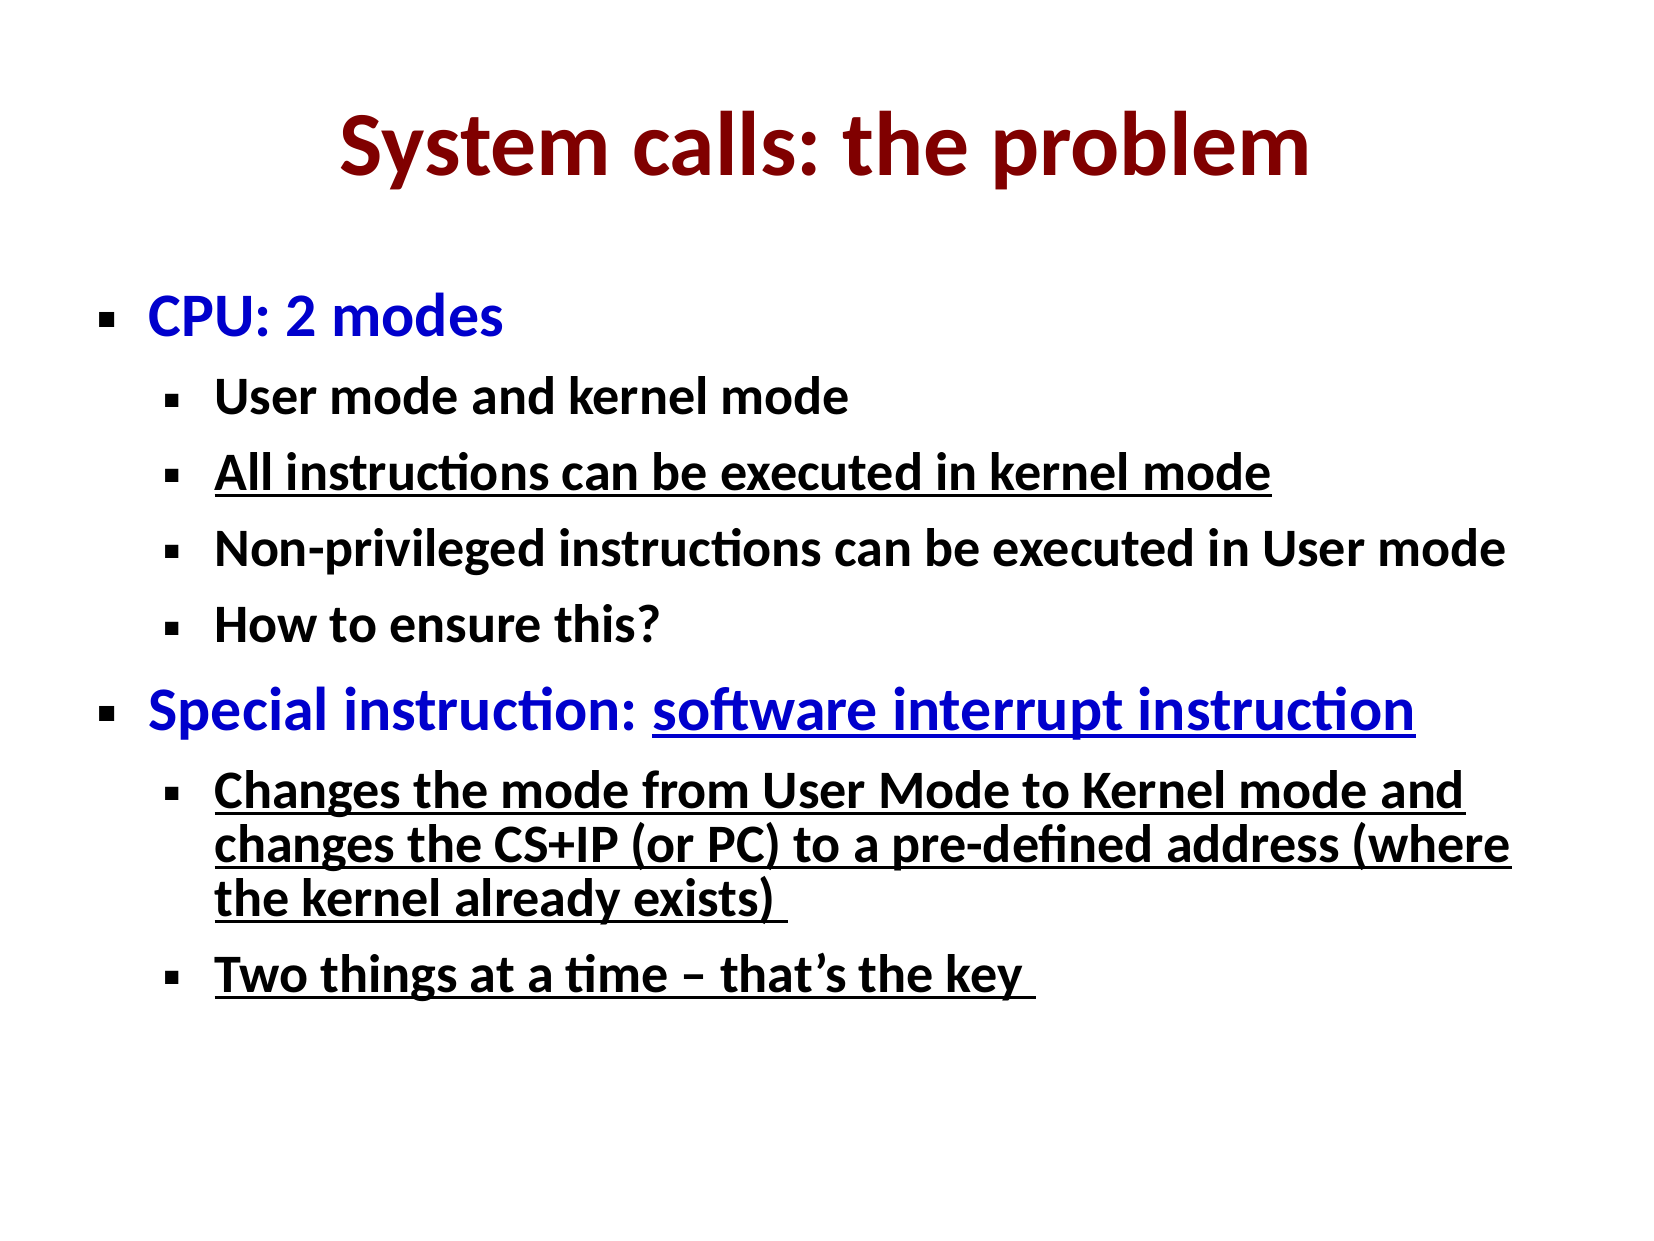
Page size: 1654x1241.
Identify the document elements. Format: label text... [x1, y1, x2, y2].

title System calls: the problem [82, 49, 1571, 257]
list CPU: 2 modes User mode and kernel mode All instructions can be executed in kernel mode Non-privileged instructions can be executed in User mode How to ensure this? Special instruction: software interrupt instruction Changes the mode from User Mode to Kernel mode and changes the CS+IP (or PC) to a pre-defined address (where the kernel already exists) Two things at a time – that’s the key [82, 290, 1571, 1010]
